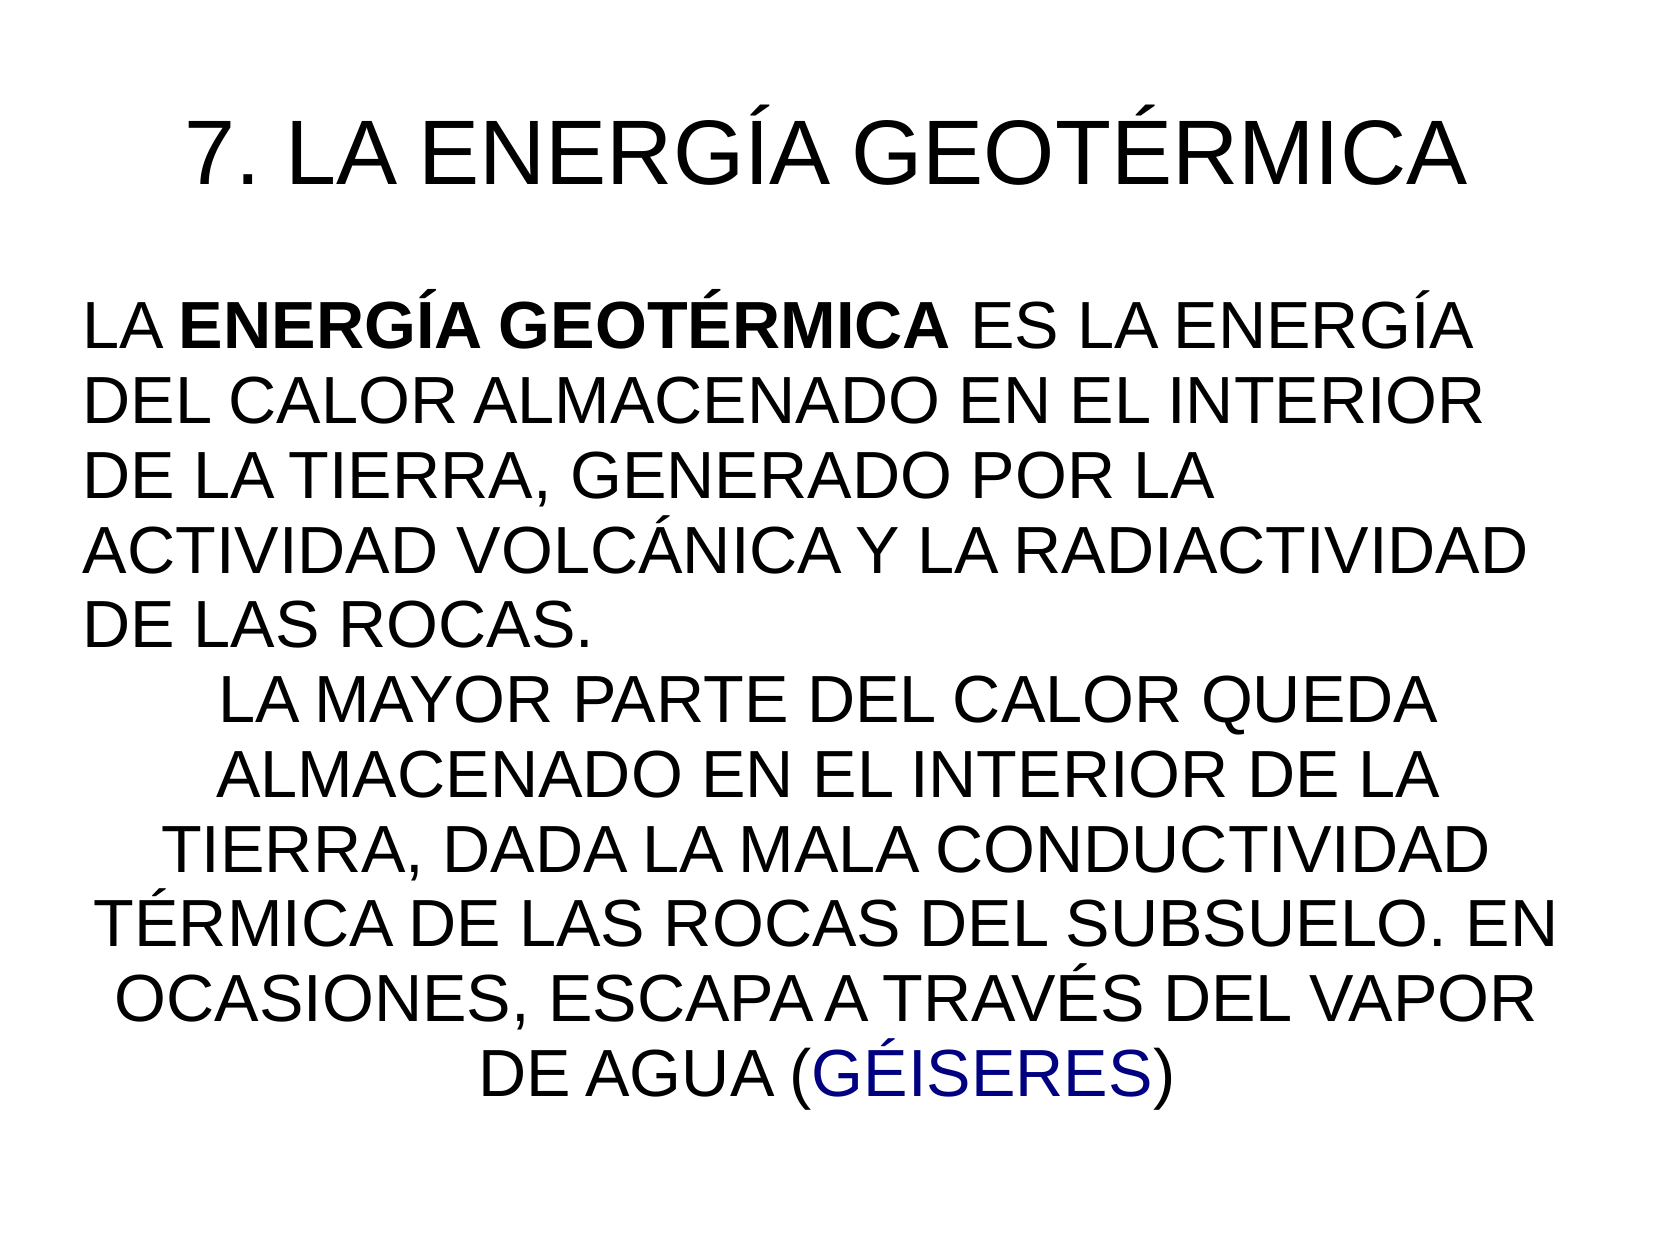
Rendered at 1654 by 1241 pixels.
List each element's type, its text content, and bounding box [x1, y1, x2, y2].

title 7. LA ENERGÍA GEOTÉRMICA [82, 49, 1571, 257]
subtitle LA ENERGÍA GEOTÉRMICA ES LA ENERGÍA DEL CALOR ALMACENADO EN EL INTERIOR DE LA TIERRA, GENERADO POR LA ACTIVIDAD VOLCÁNICA Y LA RADIACTIVIDAD DE LAS ROCAS. LA MAYOR PARTE DEL CALOR QUEDA ALMACENADO EN EL INTERIOR DE LA TIERRA, DADA LA MALA CONDUCTIVIDAD TÉRMICA DE LAS ROCAS DEL SUBSUELO. EN OCASIONES, ESCAPA A TRAVÉS DEL VAPOR DE AGUA (GÉISERES) [82, 288, 1571, 1111]
